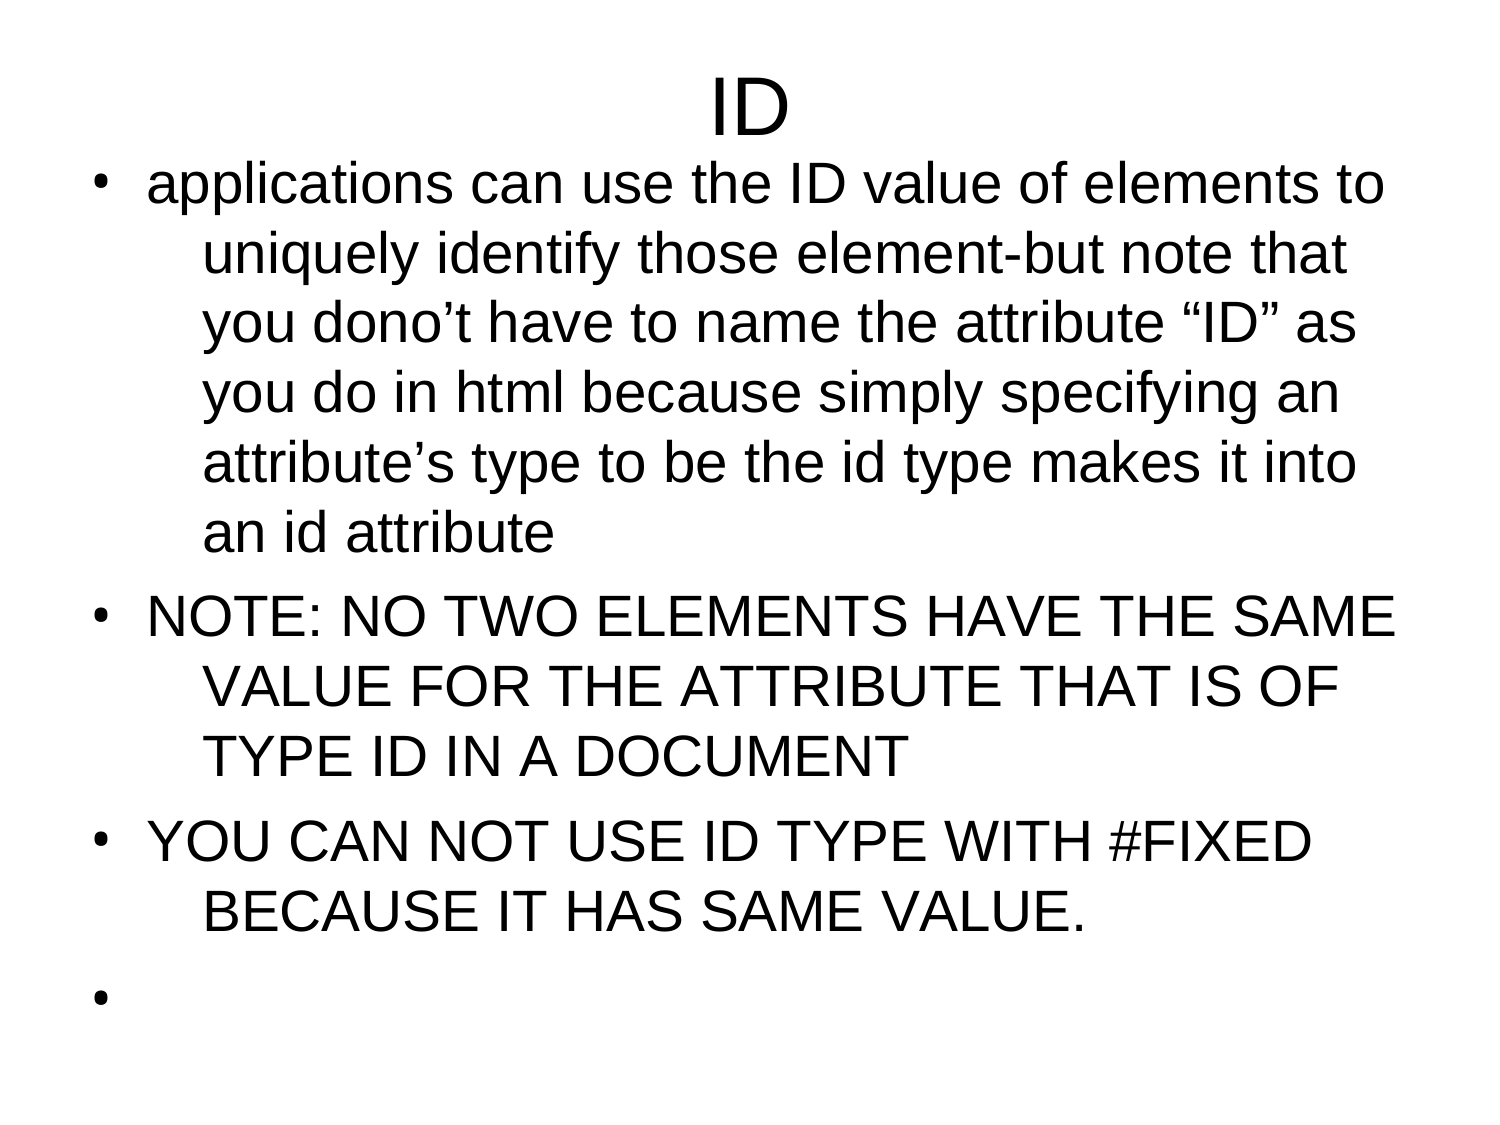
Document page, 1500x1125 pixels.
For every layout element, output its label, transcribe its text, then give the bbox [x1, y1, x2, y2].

title ID [75, 45, 1426, 137]
list applications can use the ID value of elements to uniquely identify those element-but note that you dono’t have to name the attribute “ID” as you do in html because simply specifying an attribute’s type to be the id type makes it into an id attribute NOTE: NO TWO ELEMENTS HAVE THE SAME VALUE FOR THE ATTRIBUTE THAT IS OF TYPE ID IN A DOCUMENT YOU CAN NOT USE ID TYPE WITH #FIXED BECAUSE IT HAS SAME VALUE. [75, 137, 1426, 1005]
